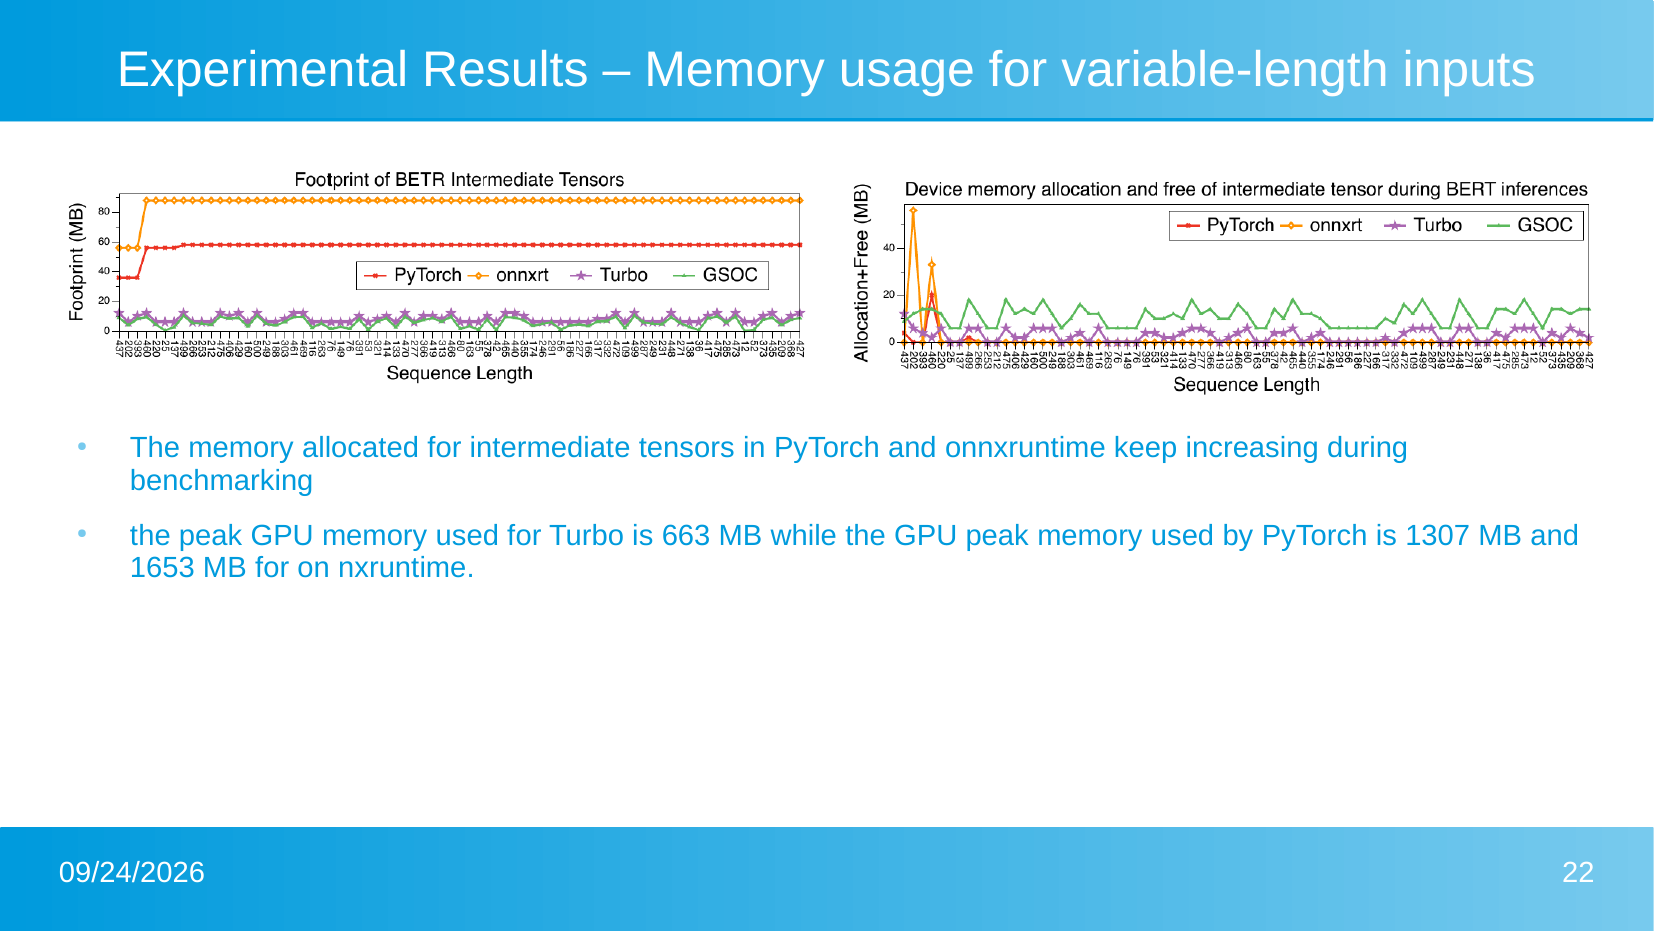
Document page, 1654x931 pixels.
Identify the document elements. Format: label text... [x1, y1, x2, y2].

picture [845, 173, 1595, 401]
picture [58, 153, 809, 388]
title Experimental Results – Memory usage for variable-length inputs [59, 29, 1595, 108]
list The memory allocated for intermediate tensors in PyTorch and onnxruntime keep increasing during benchmarking the peak GPU memory used for Turbo is 663 MB while the GPU peak memory used by PyTorch is 1307 MB and 1653 MB for on nxruntime. [59, 430, 1595, 713]
